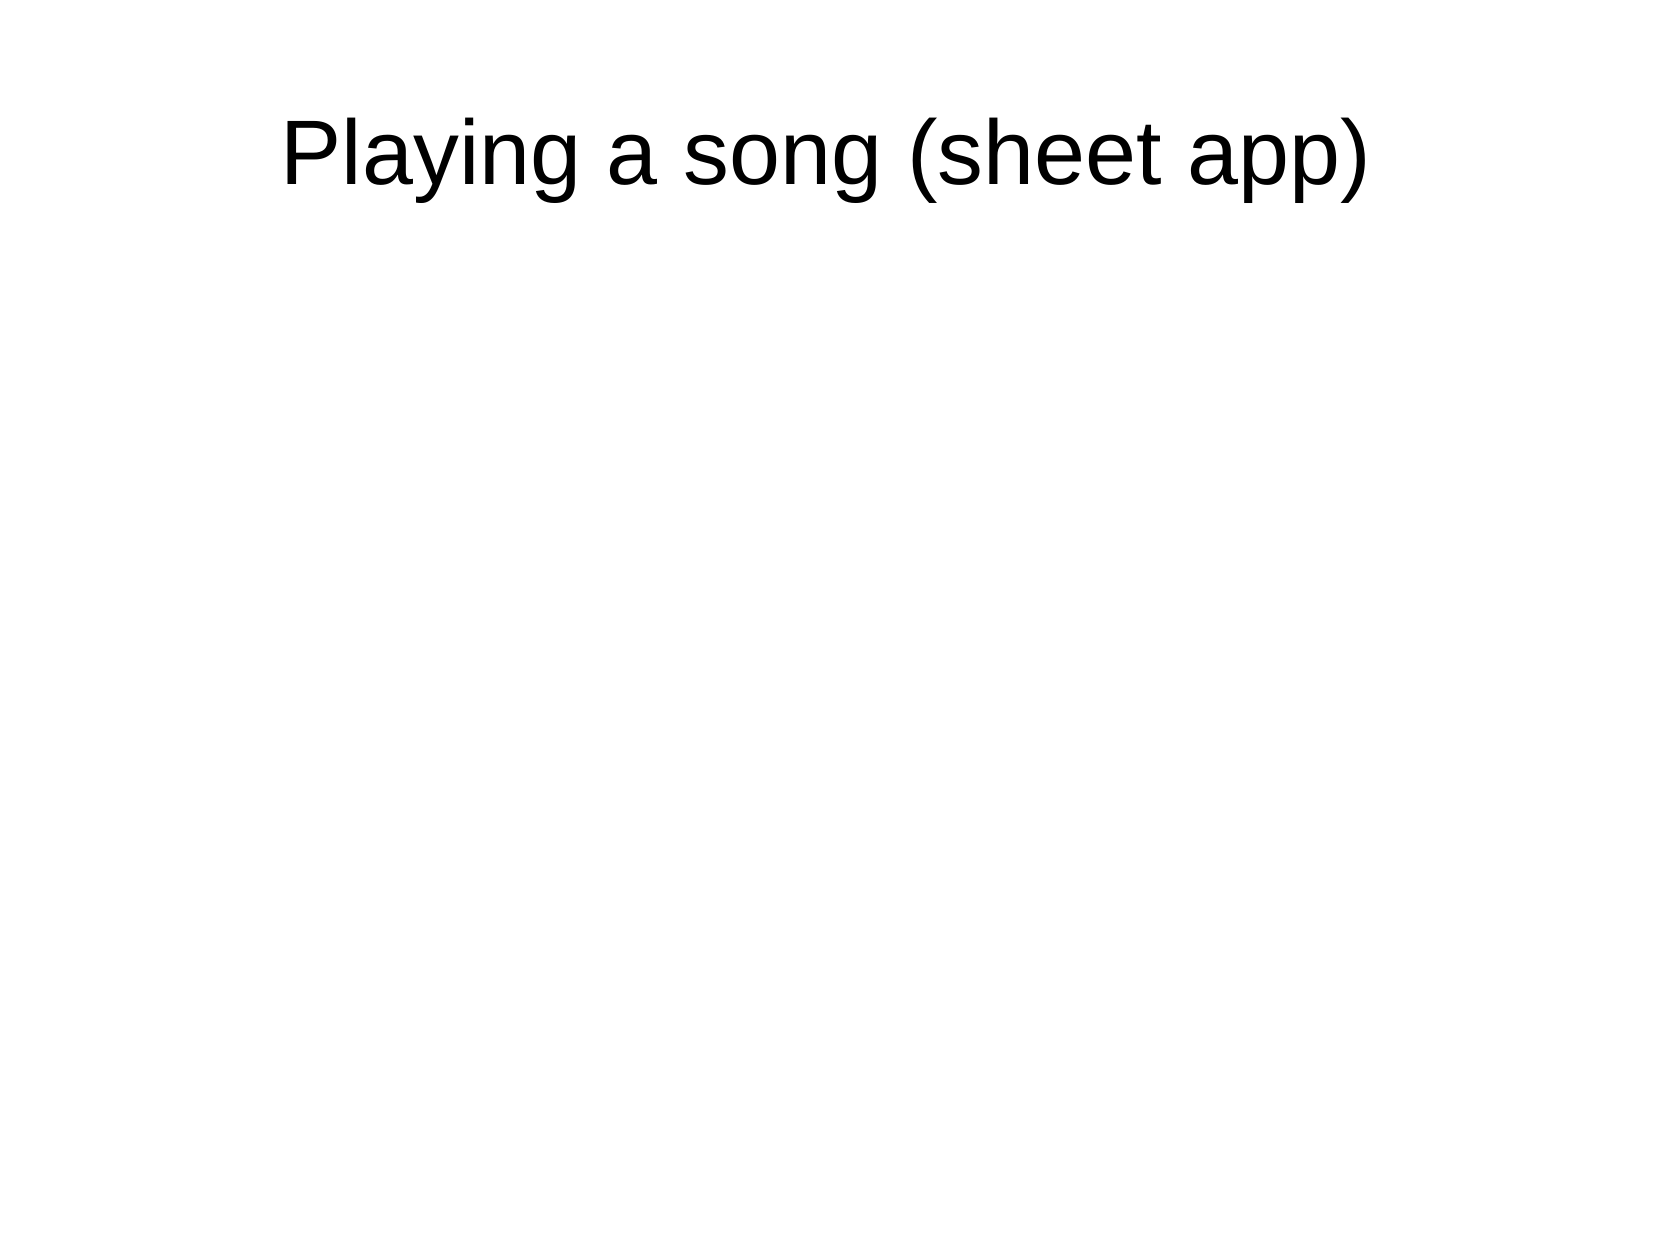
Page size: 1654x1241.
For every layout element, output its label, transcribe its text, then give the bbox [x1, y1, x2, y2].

title Playing a song (sheet app) [82, 49, 1571, 257]
